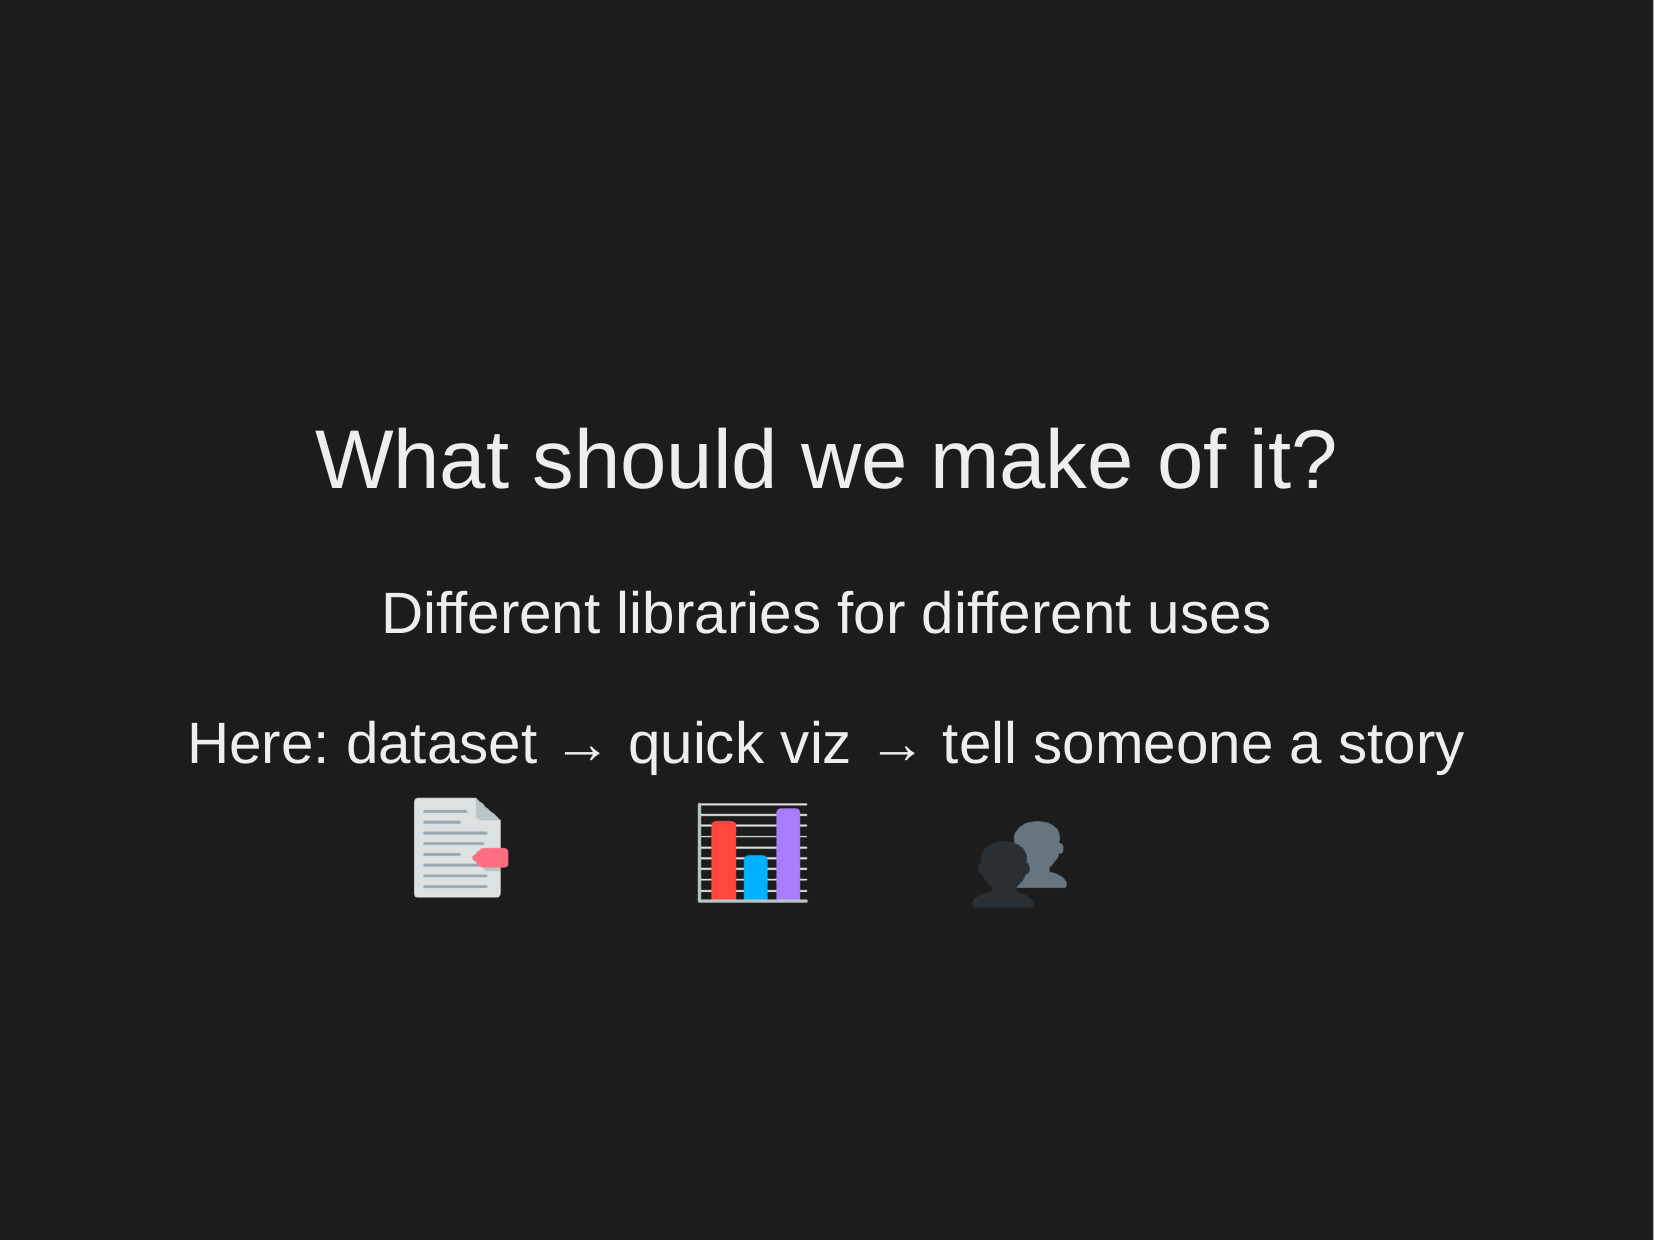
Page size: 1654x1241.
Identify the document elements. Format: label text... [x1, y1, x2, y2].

picture [692, 795, 815, 907]
text_box What should we make of it? Different libraries for different uses Here: dataset → quick viz → tell someone a story [82, 260, 1571, 980]
picture [401, 797, 513, 898]
picture [969, 819, 1069, 910]
